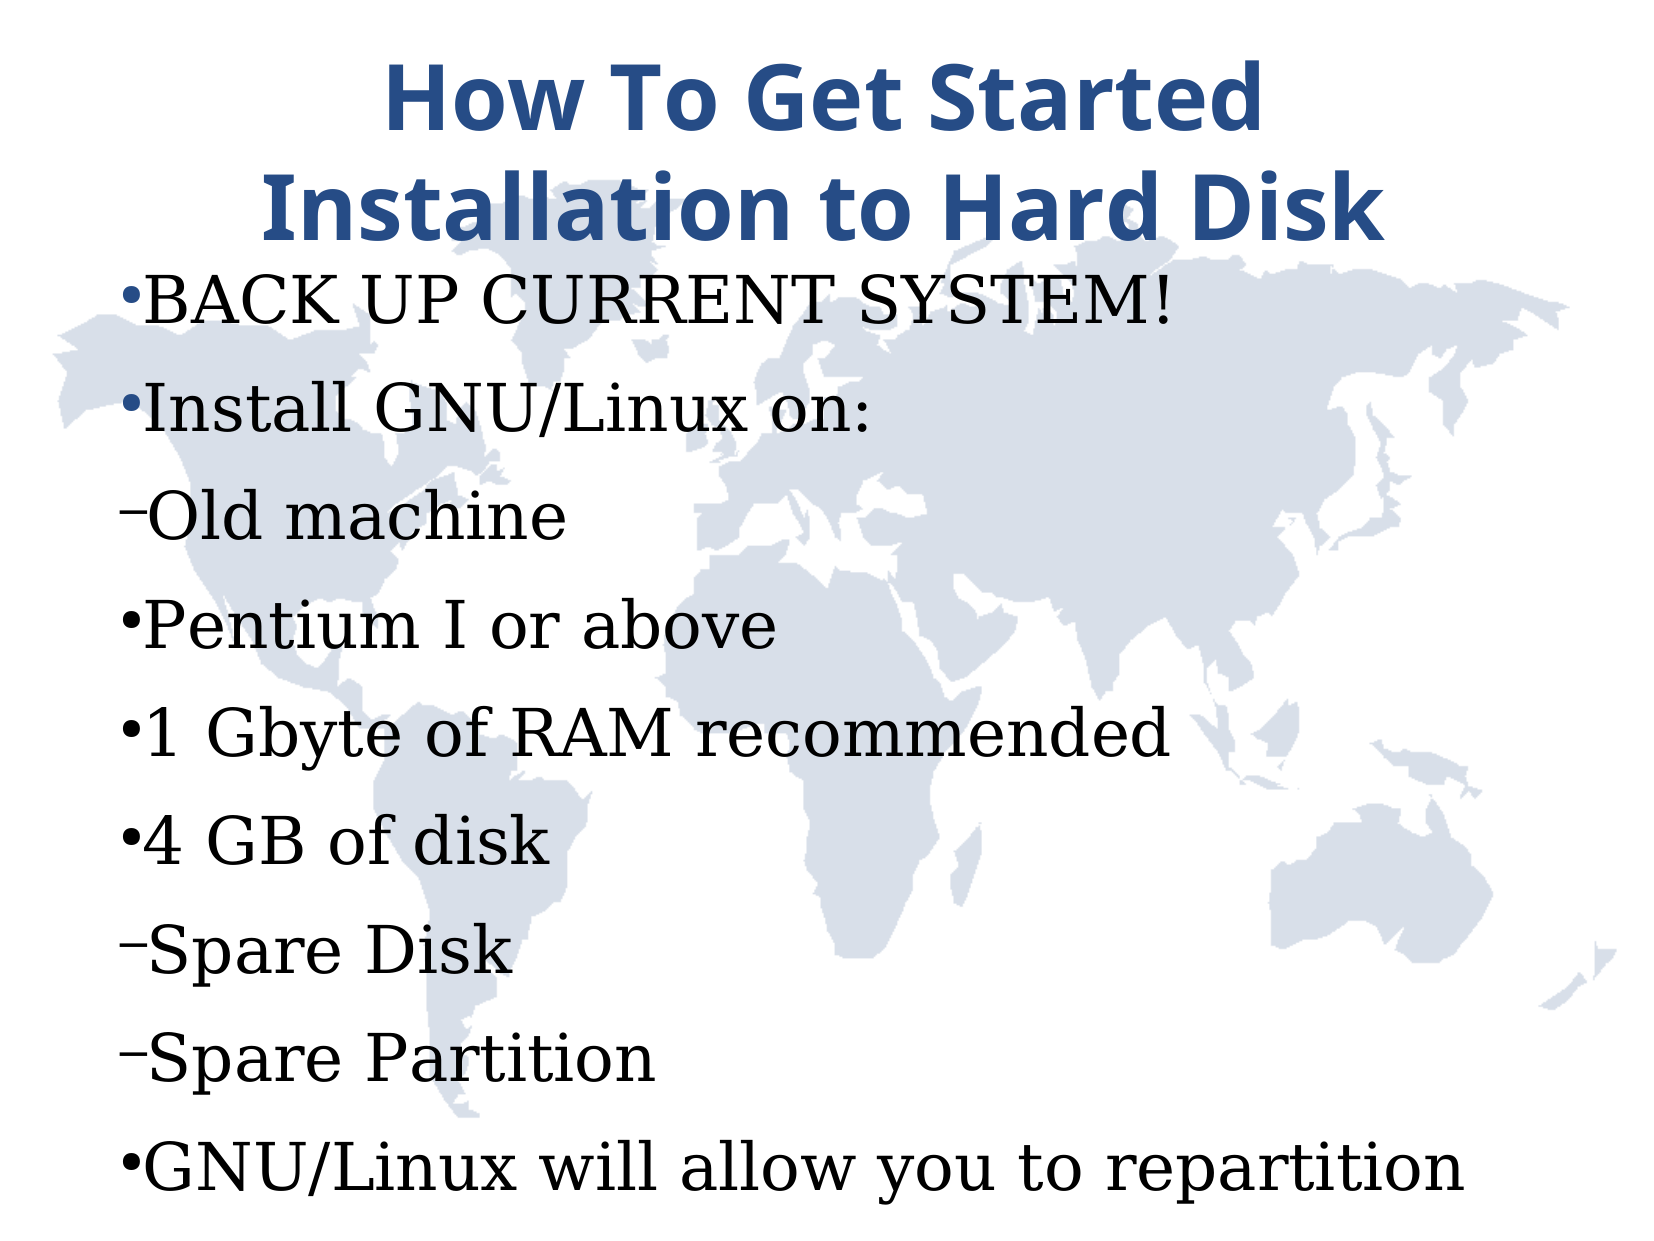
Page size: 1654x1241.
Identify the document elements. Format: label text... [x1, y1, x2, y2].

list BACK UP CURRENT SYSTEM! Install GNU/Linux on: Old machine Pentium I or above 1 Gbyte of RAM recommended 4 GB of disk Spare Disk Spare Partition GNU/Linux will allow you to repartition BACK UP CURRENT SYSTEM! Boot loader will be installed [119, 257, 1532, 1194]
title How To Get Started Installation to Hard Disk [118, 38, 1531, 260]
